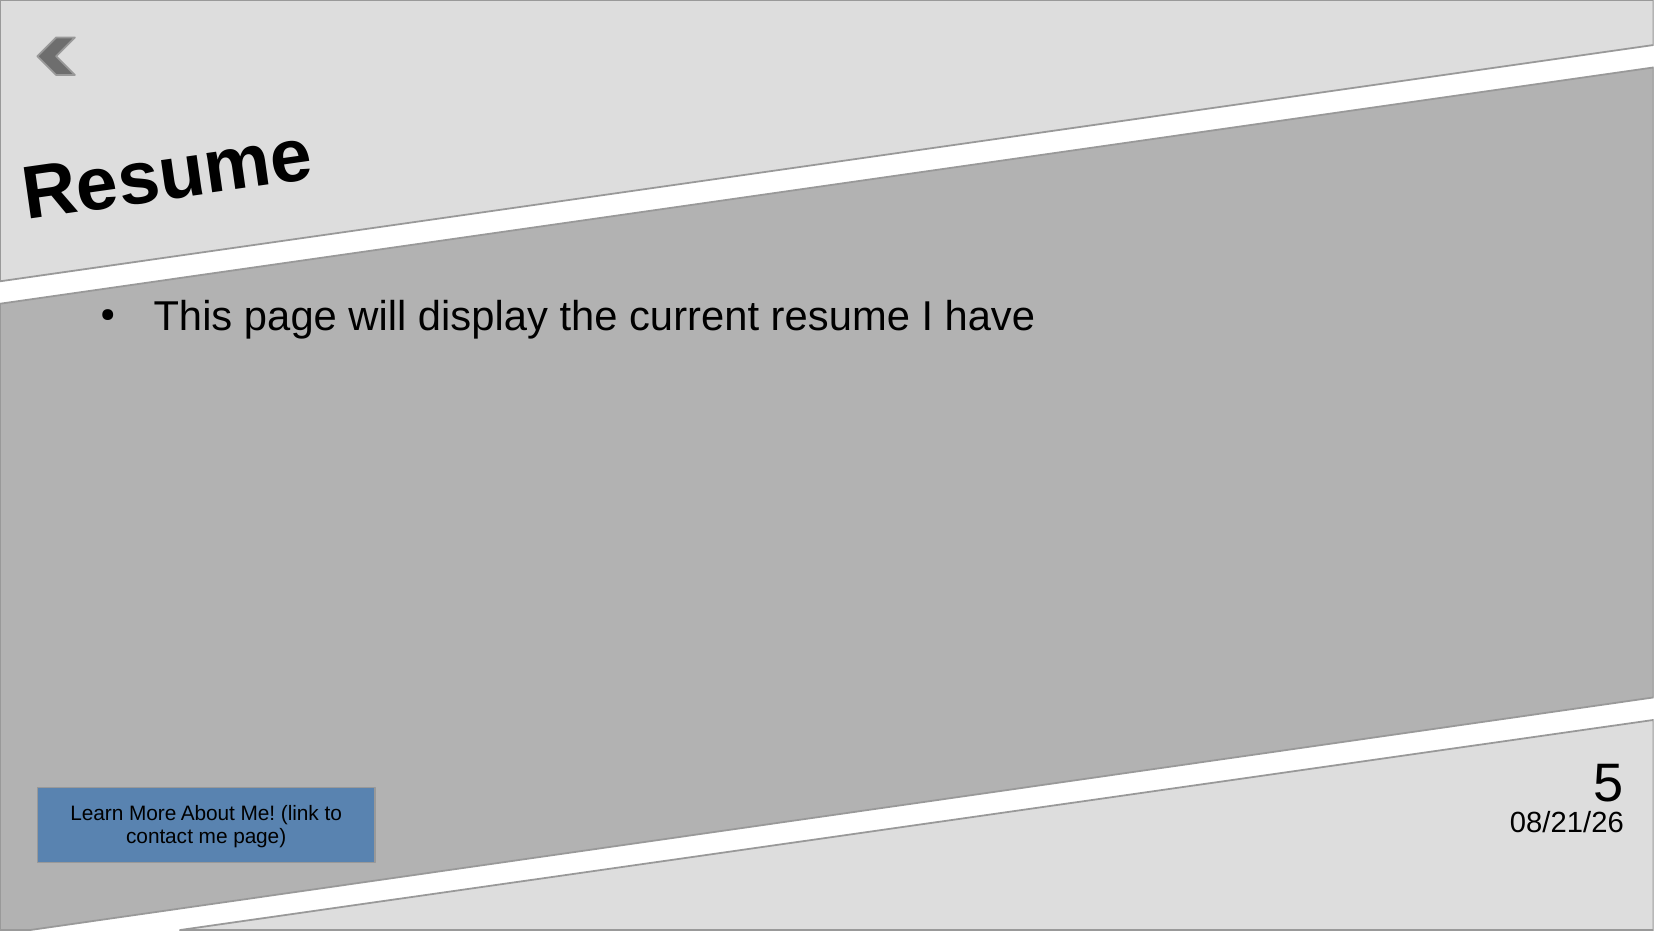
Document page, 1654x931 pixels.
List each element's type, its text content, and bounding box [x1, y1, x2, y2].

text_box Learn More About Me! (link to contact me page) [37, 787, 375, 863]
title Resume [11, 0, 1496, 272]
text_box [37, 37, 75, 76]
list This page will display the current resume I have [82, 292, 1538, 833]
